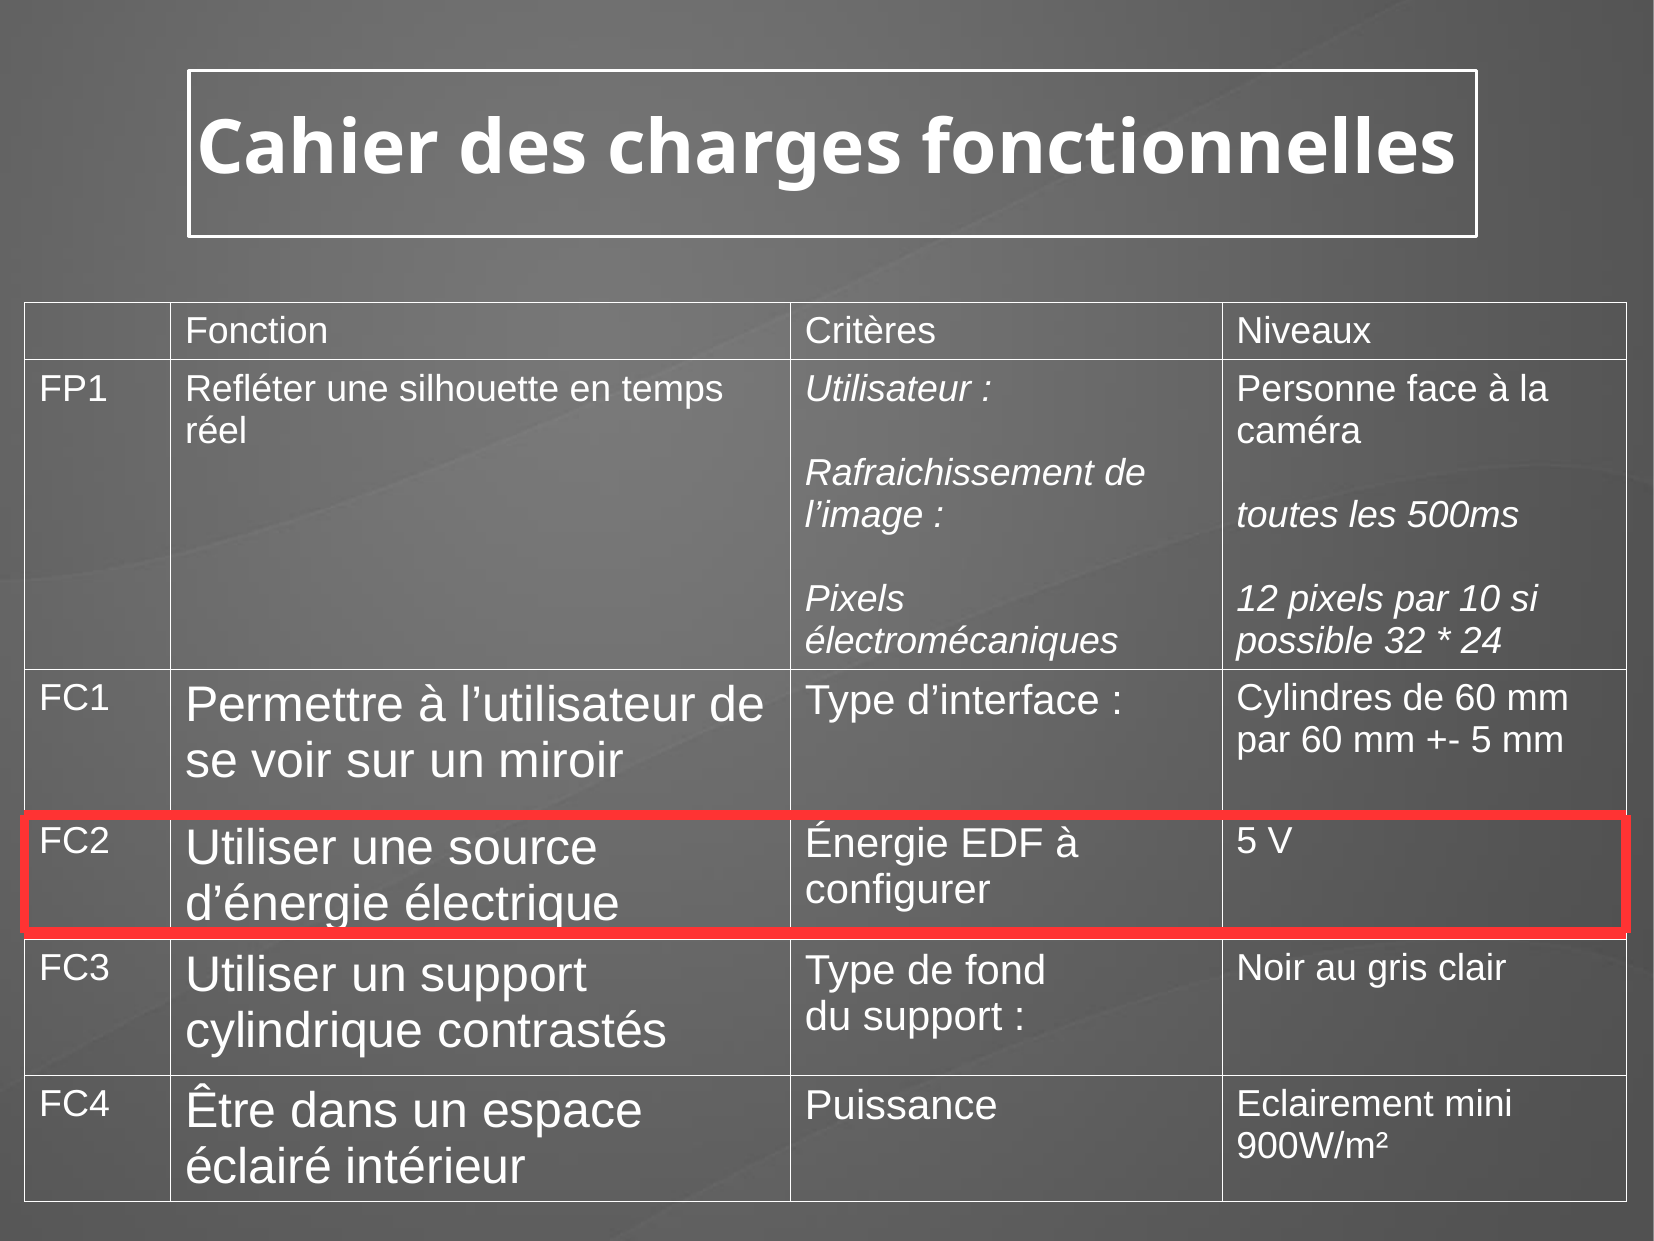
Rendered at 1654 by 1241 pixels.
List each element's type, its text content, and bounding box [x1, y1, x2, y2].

table_header Fonction [171, 303, 790, 359]
title Cahier des charges fonctionnelles [82, 40, 1571, 249]
table_cell Refléter une silhouette en temps réel [171, 360, 790, 669]
text_box [188, 70, 1477, 237]
table_cell FC2 [29, 820, 170, 927]
table_cell Type de fond du support : [791, 940, 1222, 1075]
table_header Critères [791, 303, 1222, 359]
table_cell Type d’interface : [791, 670, 1222, 810]
table_cell Utilisateur : Rafraichissement de l’image : Pixels électromécaniques [791, 360, 1222, 669]
table_cell FC1 [25, 670, 170, 810]
table_cell Être dans un espace éclairé intérieur [171, 1076, 790, 1201]
table_cell Eclairement mini 900W/m² [1223, 1076, 1626, 1201]
table_cell Permettre à l’utilisateur de se voir sur un miroir [171, 670, 790, 810]
table_cell Personne face à la caméra toutes les 500ms 12 pixels par 10 si possible 32 * 24 [1223, 360, 1626, 669]
table_cell 5 V [1223, 820, 1621, 927]
table_cell FC3 [25, 940, 170, 1075]
table_cell FP1 [25, 360, 170, 669]
table_header Niveaux [1223, 303, 1626, 359]
table_cell Utiliser un support cylindrique contrastés [171, 940, 790, 1075]
table_cell Cylindres de 60 mm par 60 mm +- 5 mm [1223, 670, 1626, 810]
table_cell Puissance [791, 1076, 1222, 1201]
table_cell Noir au gris clair [1223, 940, 1626, 1075]
table_cell Énergie EDF à configurer [791, 820, 1222, 927]
table_cell FC4 [25, 1076, 170, 1201]
table_header [25, 303, 170, 359]
table_cell Utiliser une source d’énergie électrique [171, 820, 790, 927]
picture [0, 0, 1654, 1241]
